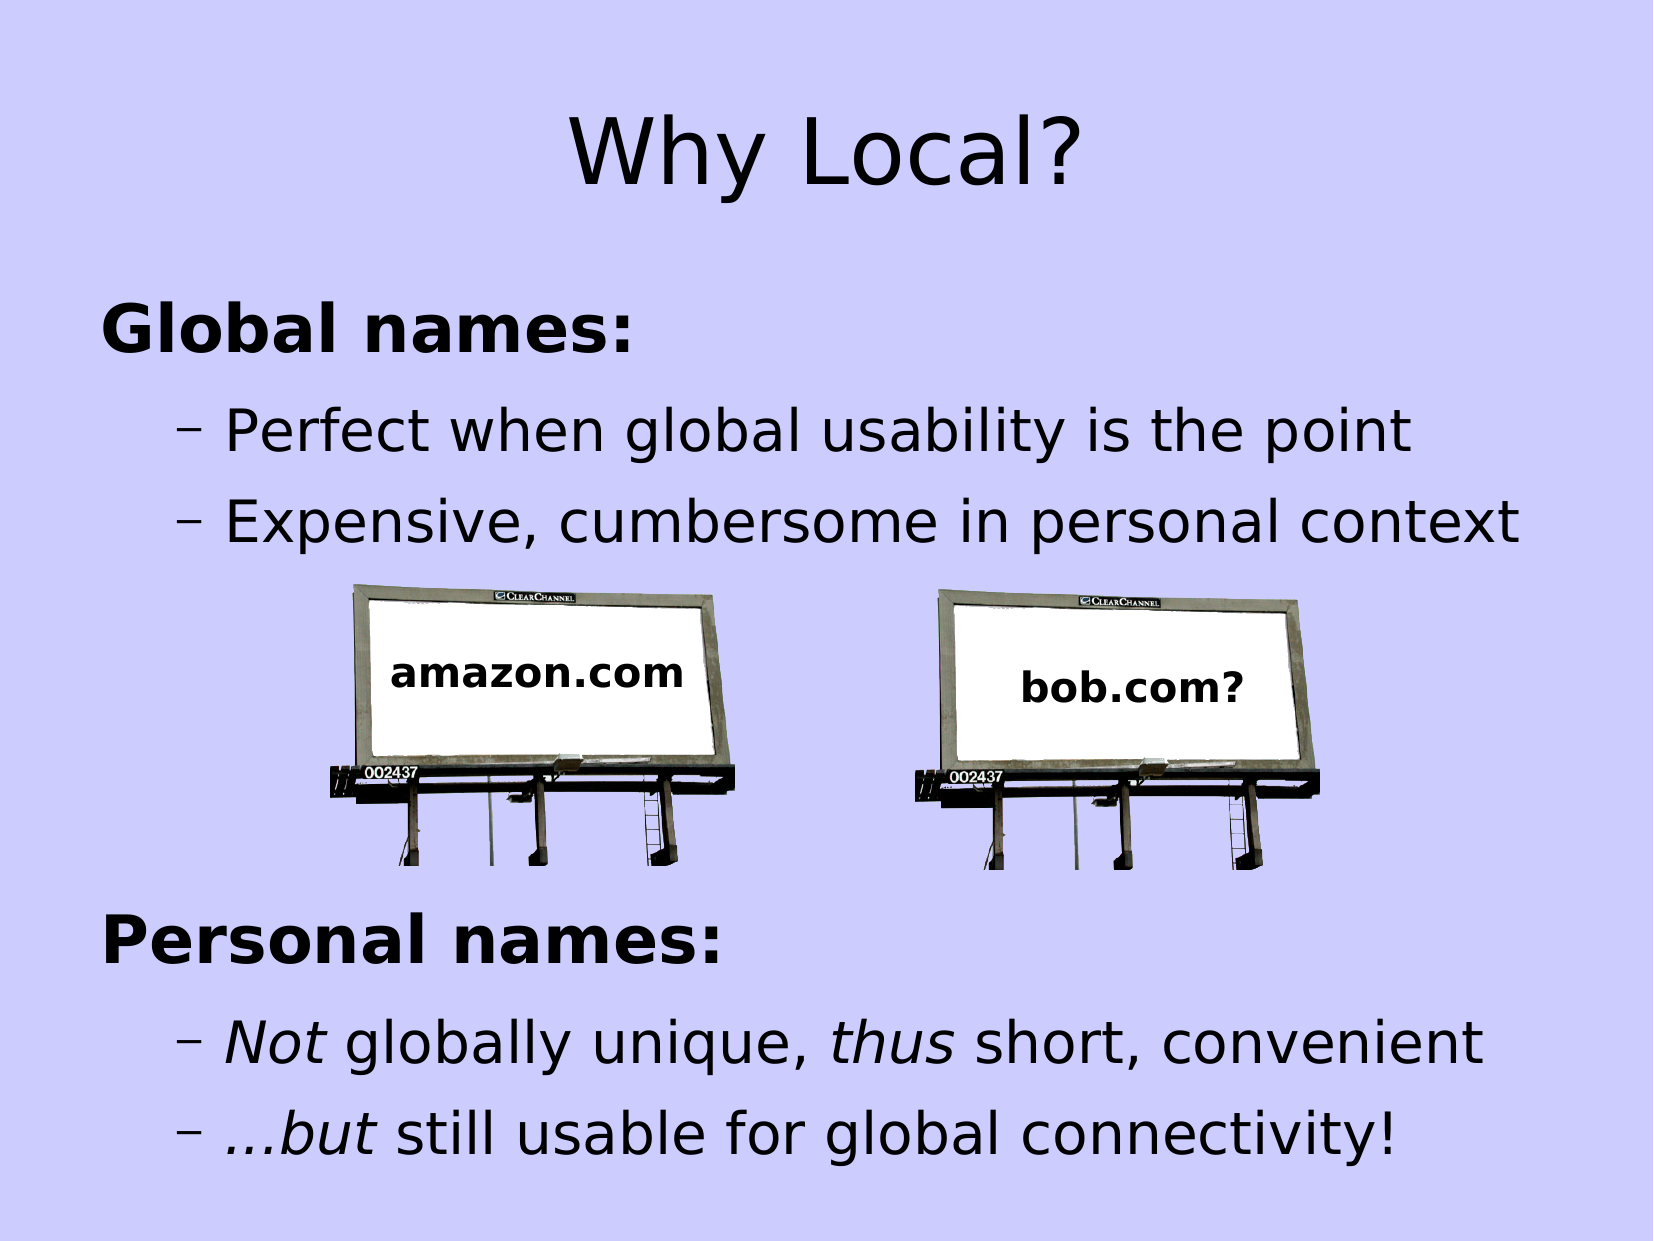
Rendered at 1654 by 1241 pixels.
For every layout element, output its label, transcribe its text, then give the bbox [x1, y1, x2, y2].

text_box amazon.com [375, 641, 721, 706]
text_box bob.com? [1005, 656, 1276, 721]
picture [330, 584, 735, 866]
list Global names: Perfect when global usability is the point Expensive, cumbersome in personal context Personal names: Not globally unique, thus short, convenient ...but still usable for global connectivity! [82, 290, 1571, 1170]
picture [915, 589, 1320, 871]
title Why Local? [82, 56, 1571, 250]
